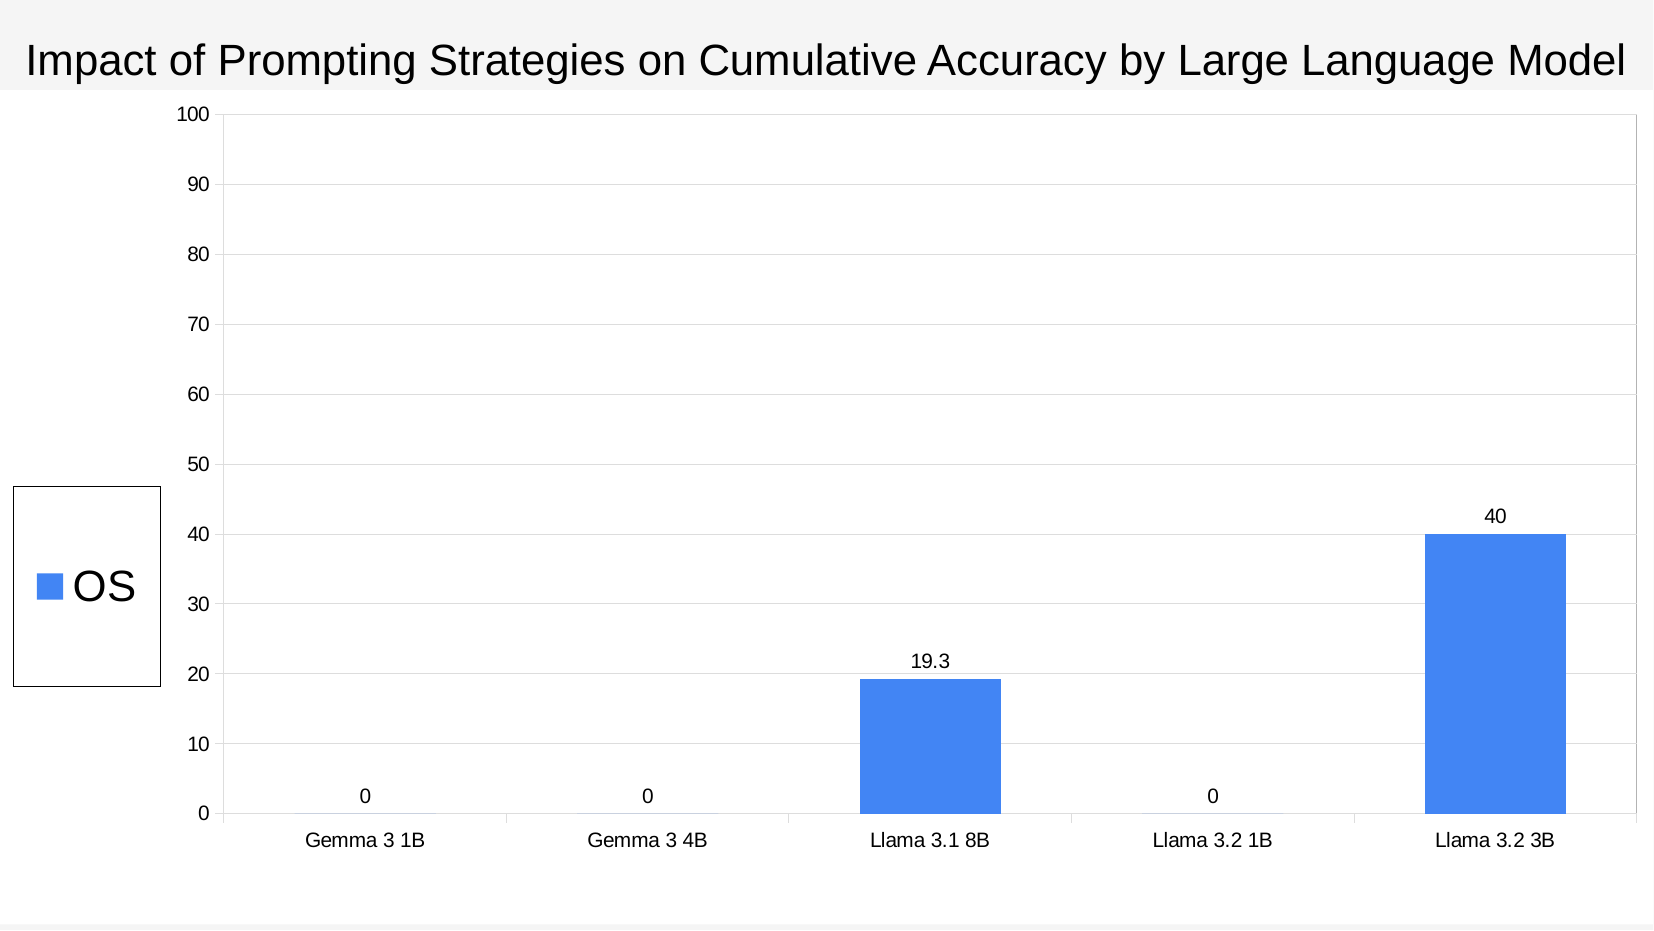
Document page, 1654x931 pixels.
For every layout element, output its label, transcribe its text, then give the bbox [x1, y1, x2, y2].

title Impact of Prompting Strategies on Cumulative Accuracy by Large Language Model [0, 29, 1654, 92]
chart [0, 92, 1653, 925]
